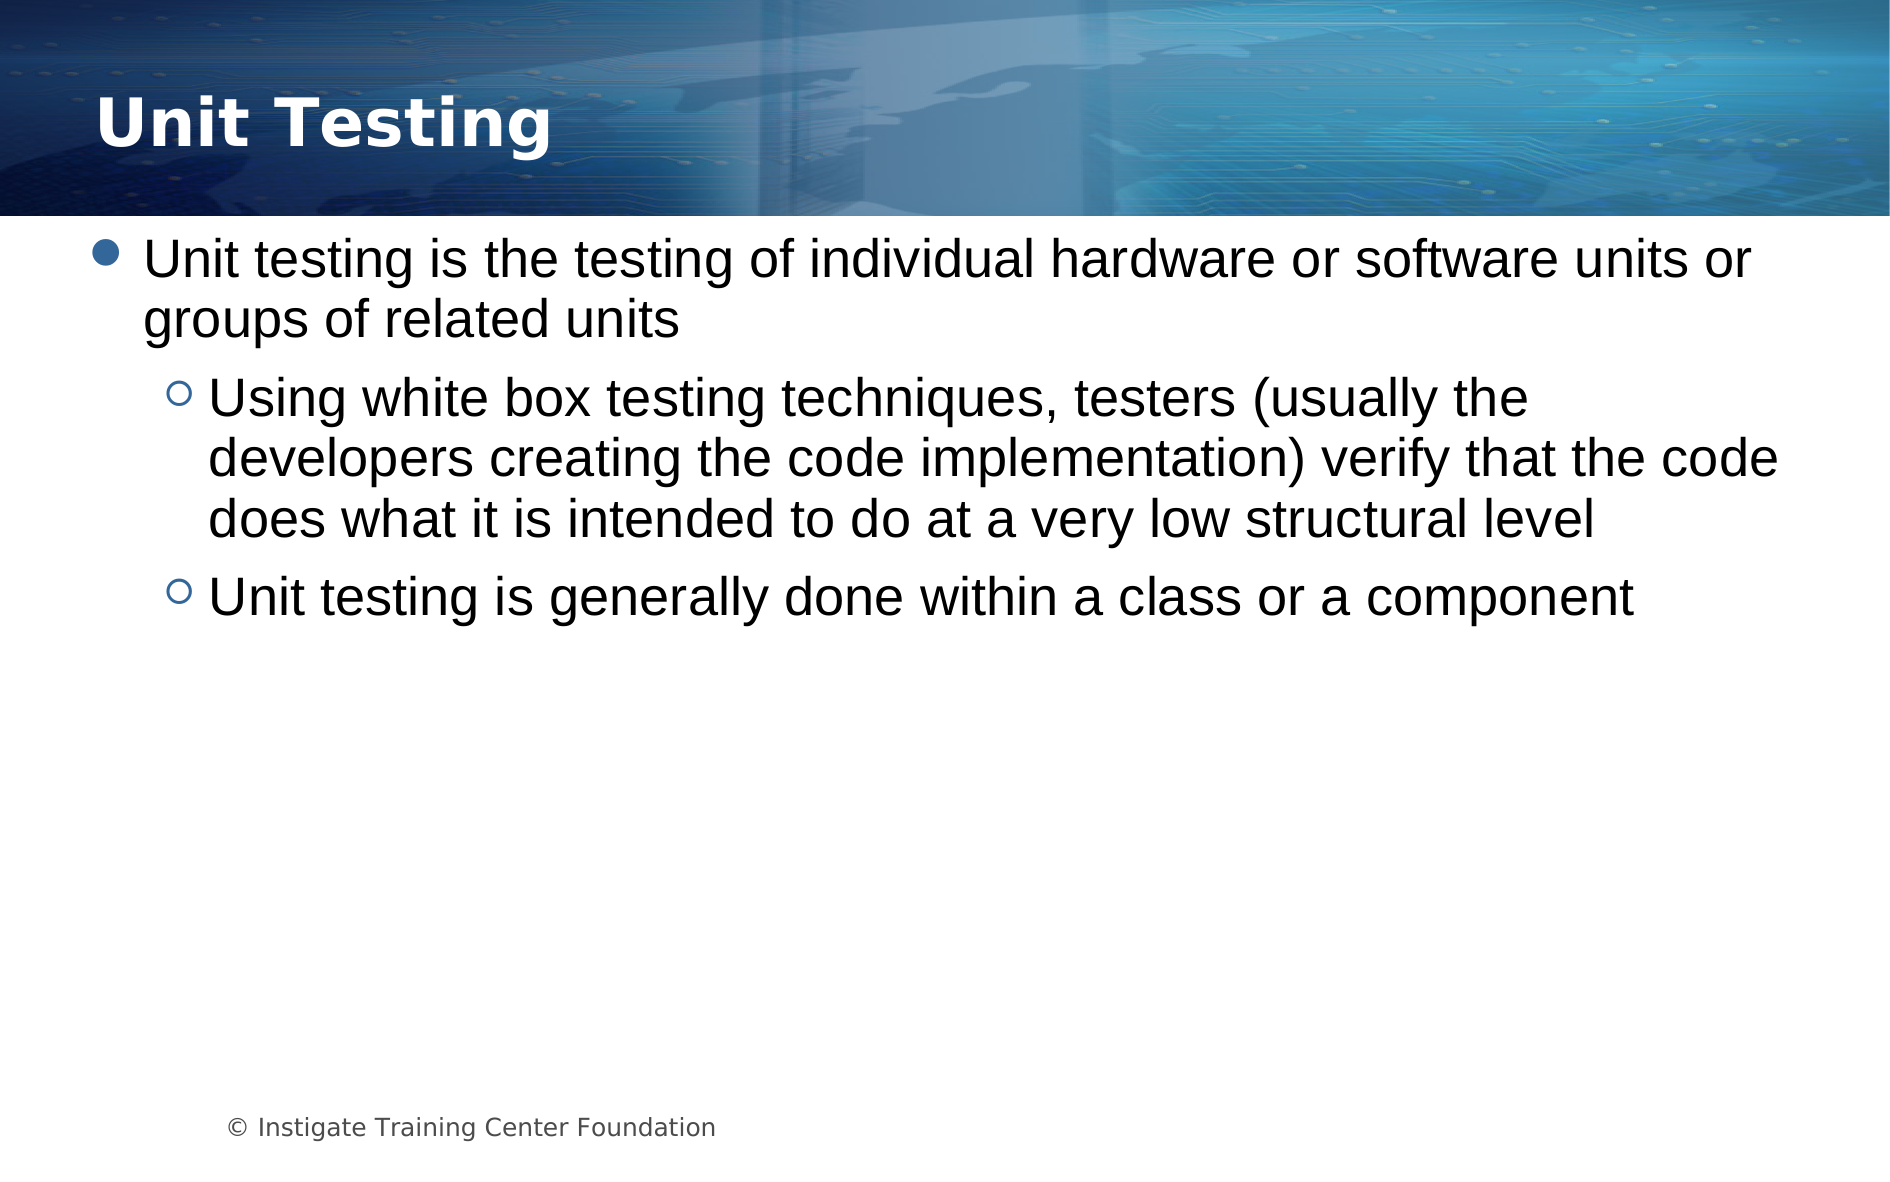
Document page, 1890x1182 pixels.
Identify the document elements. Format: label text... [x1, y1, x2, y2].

picture [0, 0, 1890, 216]
title Unit Testing [94, 47, 1793, 217]
list Unit testing is the testing of individual hardware or software units or groups of related units Using white box testing techniques, testers (usually the developers creating the code implementation) verify that the code does what it is intended to do at a very low structural level Unit testing is generally done within a class or a component [88, 228, 1788, 914]
